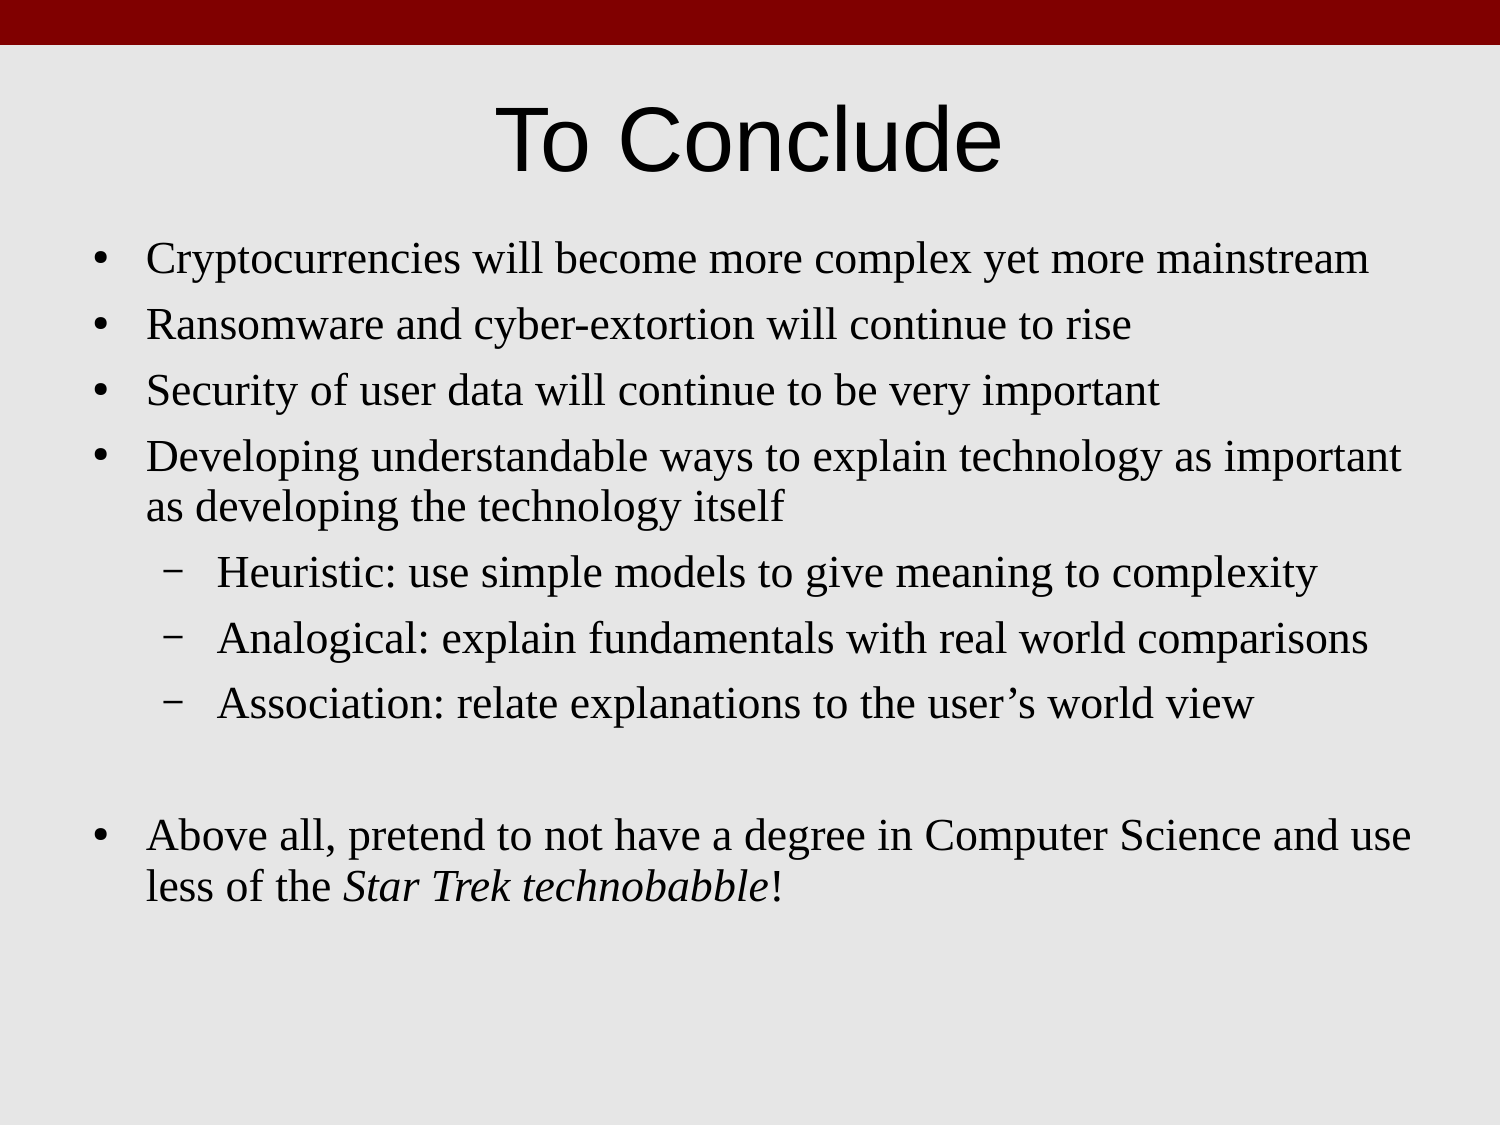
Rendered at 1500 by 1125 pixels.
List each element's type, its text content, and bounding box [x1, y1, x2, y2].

list Cryptocurrencies will become more complex yet more mainstream Ransomware and cyber-extortion will continue to rise Security of user data will continue to be very important Developing understandable ways to explain technology as important as developing the technology itself Heuristic: use simple models to give meaning to complexity Analogical: explain fundamentals with real world comparisons Association: relate explanations to the user’s world view Above all, pretend to not have a degree in Computer Science and use less of the Star Trek technobabble! [75, 233, 1425, 1096]
title To Conclude [75, 45, 1425, 233]
